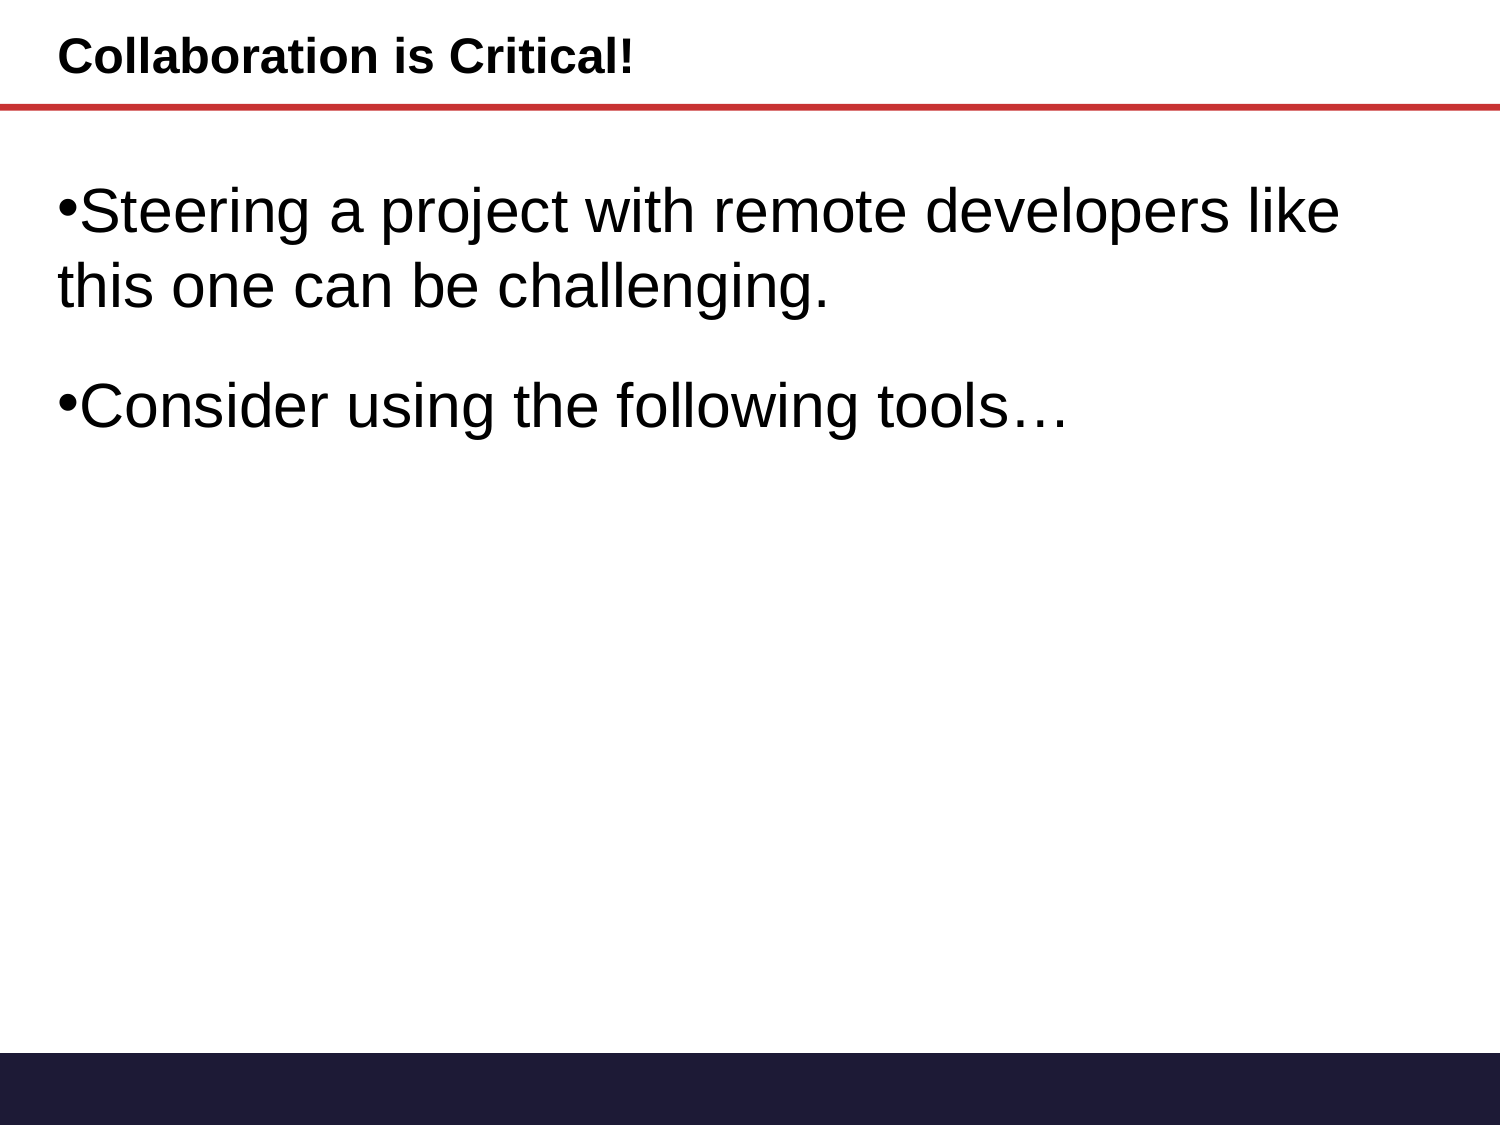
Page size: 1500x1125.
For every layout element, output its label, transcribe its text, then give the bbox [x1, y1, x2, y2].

text_box Steering a project with remote developers like this one can be challenging. Consider using the following tools… [50, 162, 1425, 448]
text_box Collaboration is Critical! [49, 16, 1163, 91]
